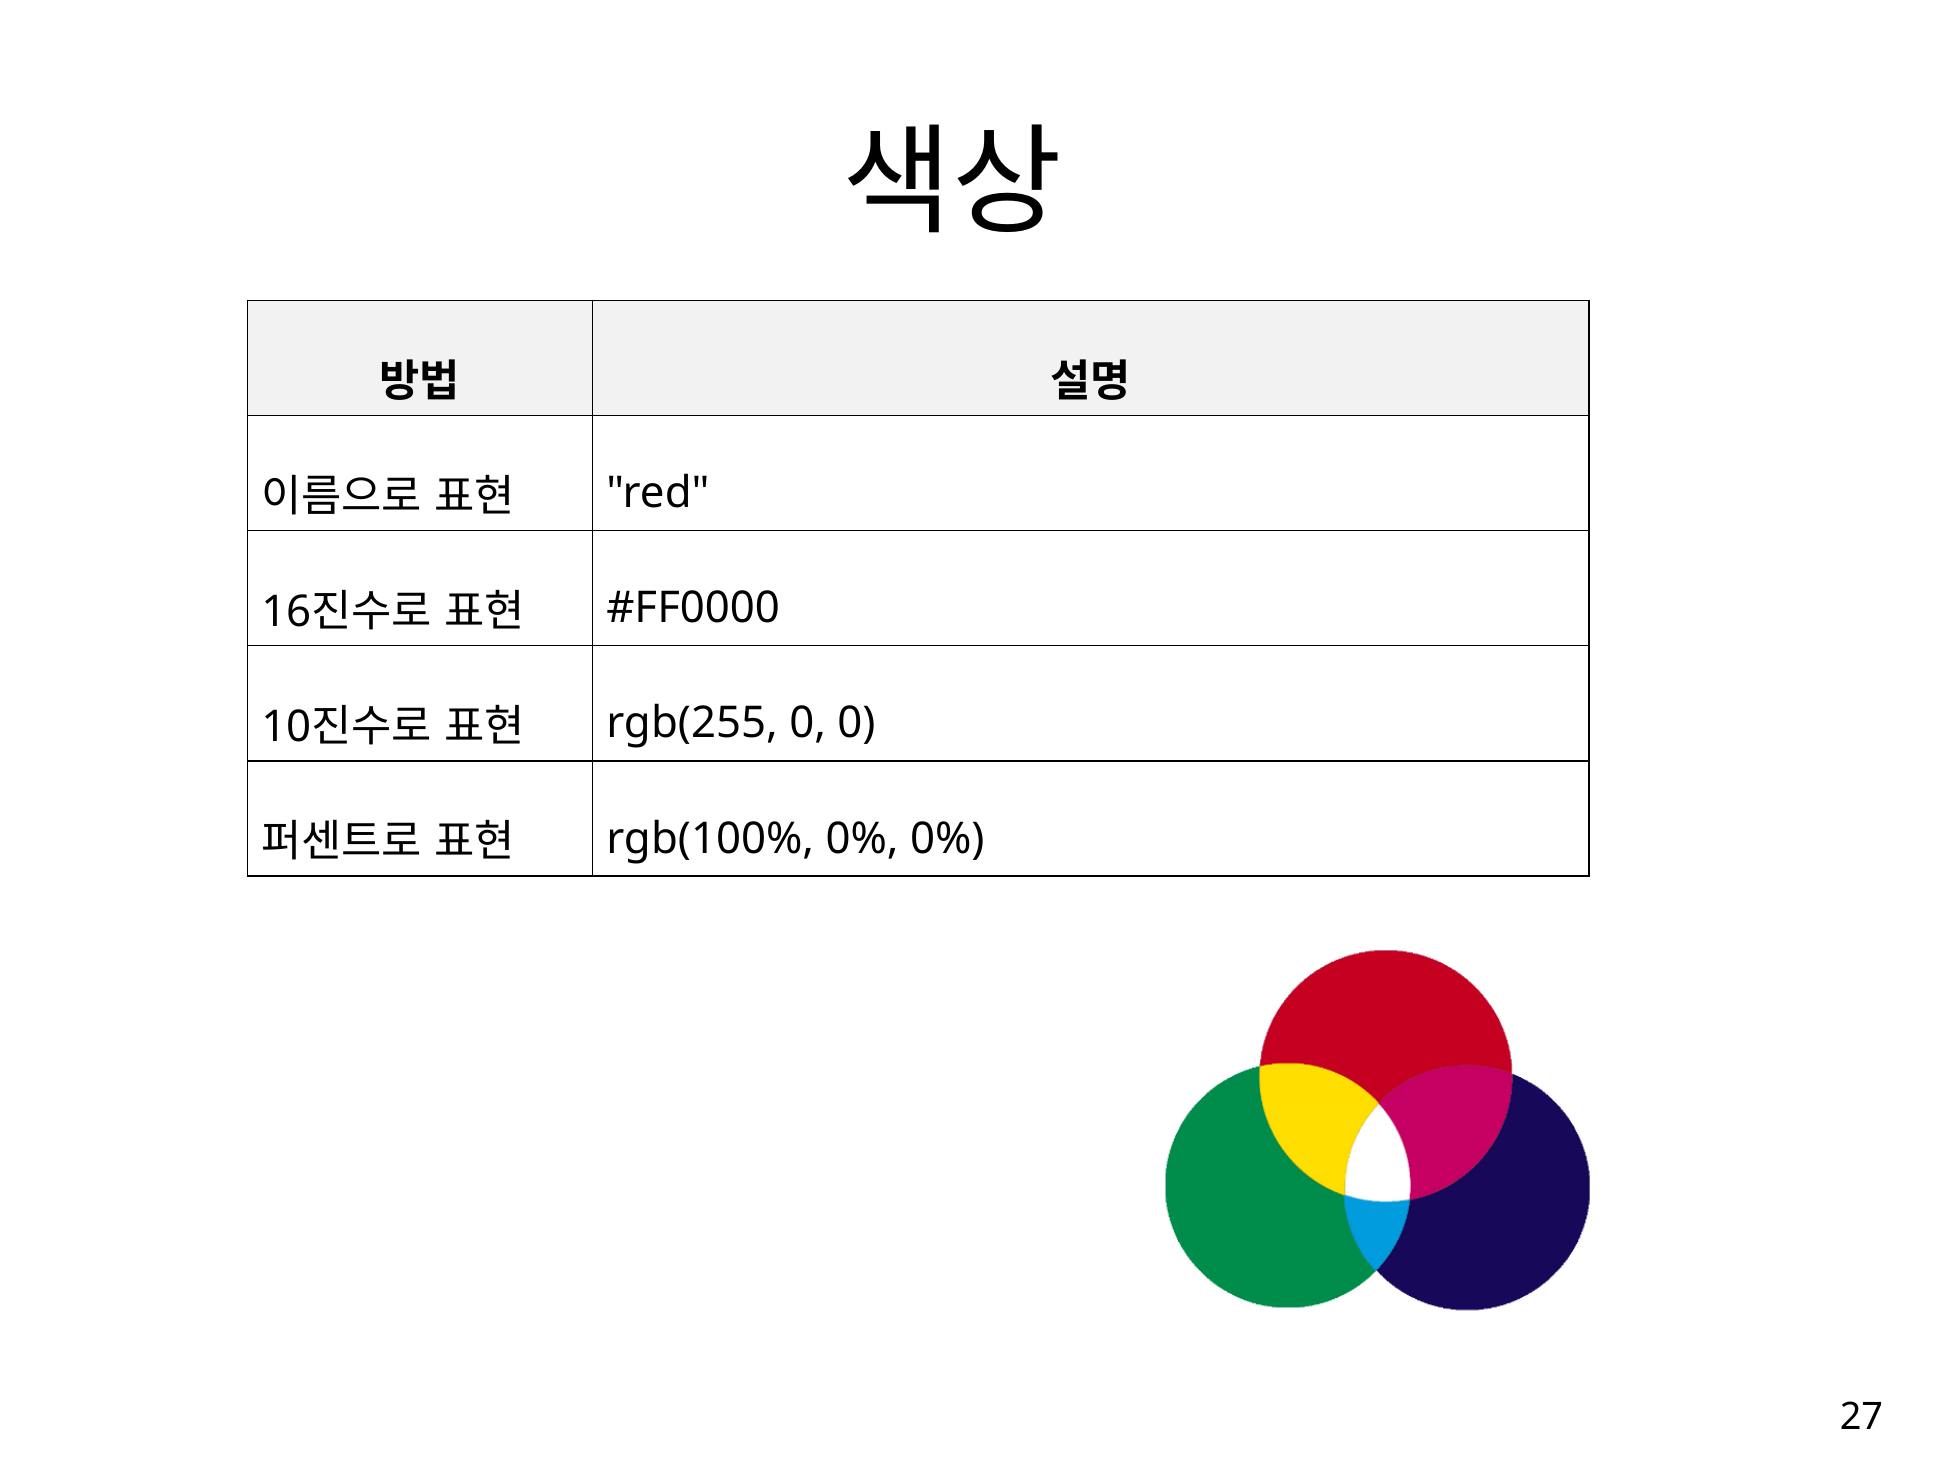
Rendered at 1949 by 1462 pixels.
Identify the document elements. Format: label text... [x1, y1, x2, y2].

picture [1150, 940, 1598, 1322]
table_cell 이름으로 표현 [248, 416, 592, 530]
table_cell "red" [593, 416, 1588, 530]
table_cell #FF0000 [593, 531, 1588, 645]
table_cell 10진수로 표현 [248, 646, 592, 760]
table_header 설명 [593, 301, 1588, 415]
table_cell rgb(100%, 0%, 0%) [593, 762, 1588, 875]
table_cell rgb(255, 0, 0) [593, 646, 1588, 760]
table_cell 16진수로 표현 [248, 531, 592, 645]
title 색상 [156, 92, 1749, 255]
slide_number <숫자> [1496, 1372, 1899, 1462]
table_header 방법 [248, 301, 592, 415]
table_cell 퍼센트로 표현 [248, 762, 592, 875]
